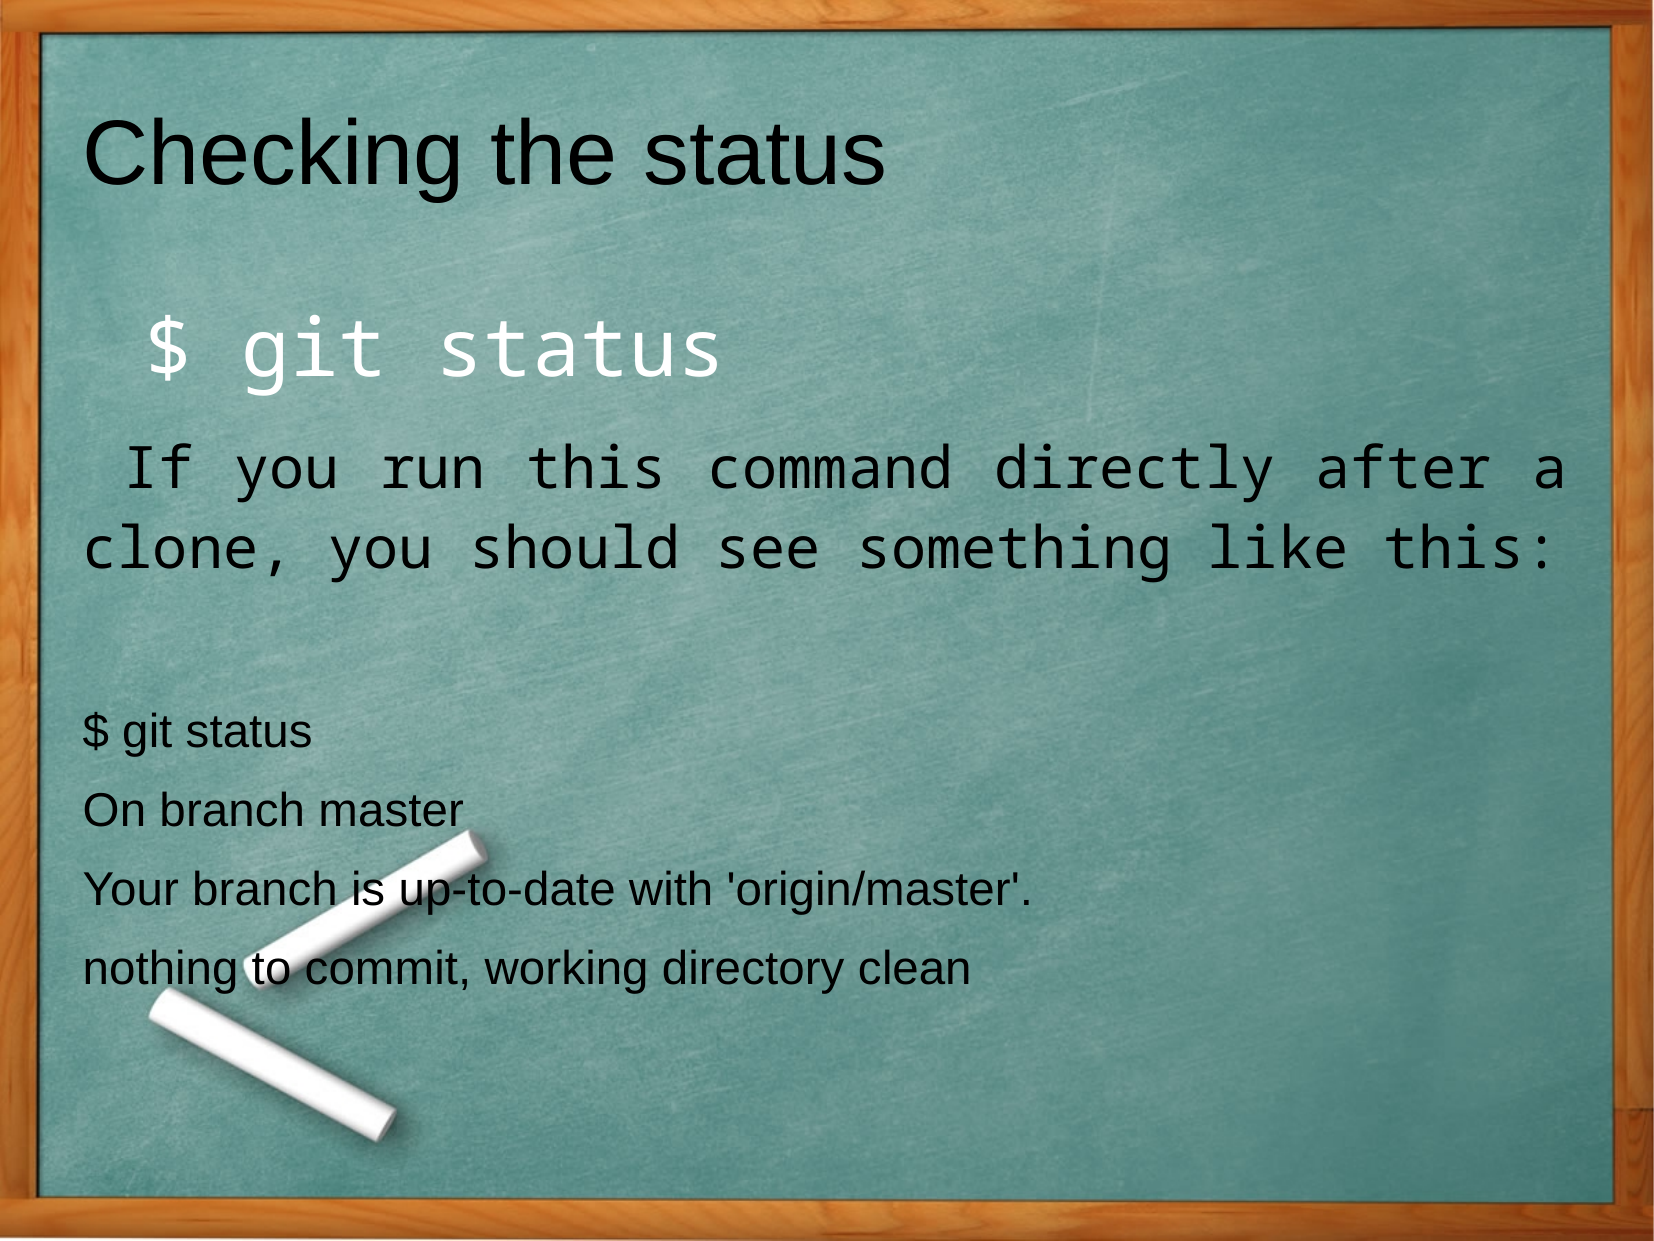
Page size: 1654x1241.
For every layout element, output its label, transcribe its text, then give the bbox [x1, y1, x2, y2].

list $ git status If you run this command directly after a clone, you should see something like this: $ git status On branch master Your branch is up-to-date with 'origin/master'. nothing to commit, working directory clean [82, 290, 1571, 1010]
title Checking the status [82, 49, 1571, 257]
picture [0, 0, 1654, 1241]
